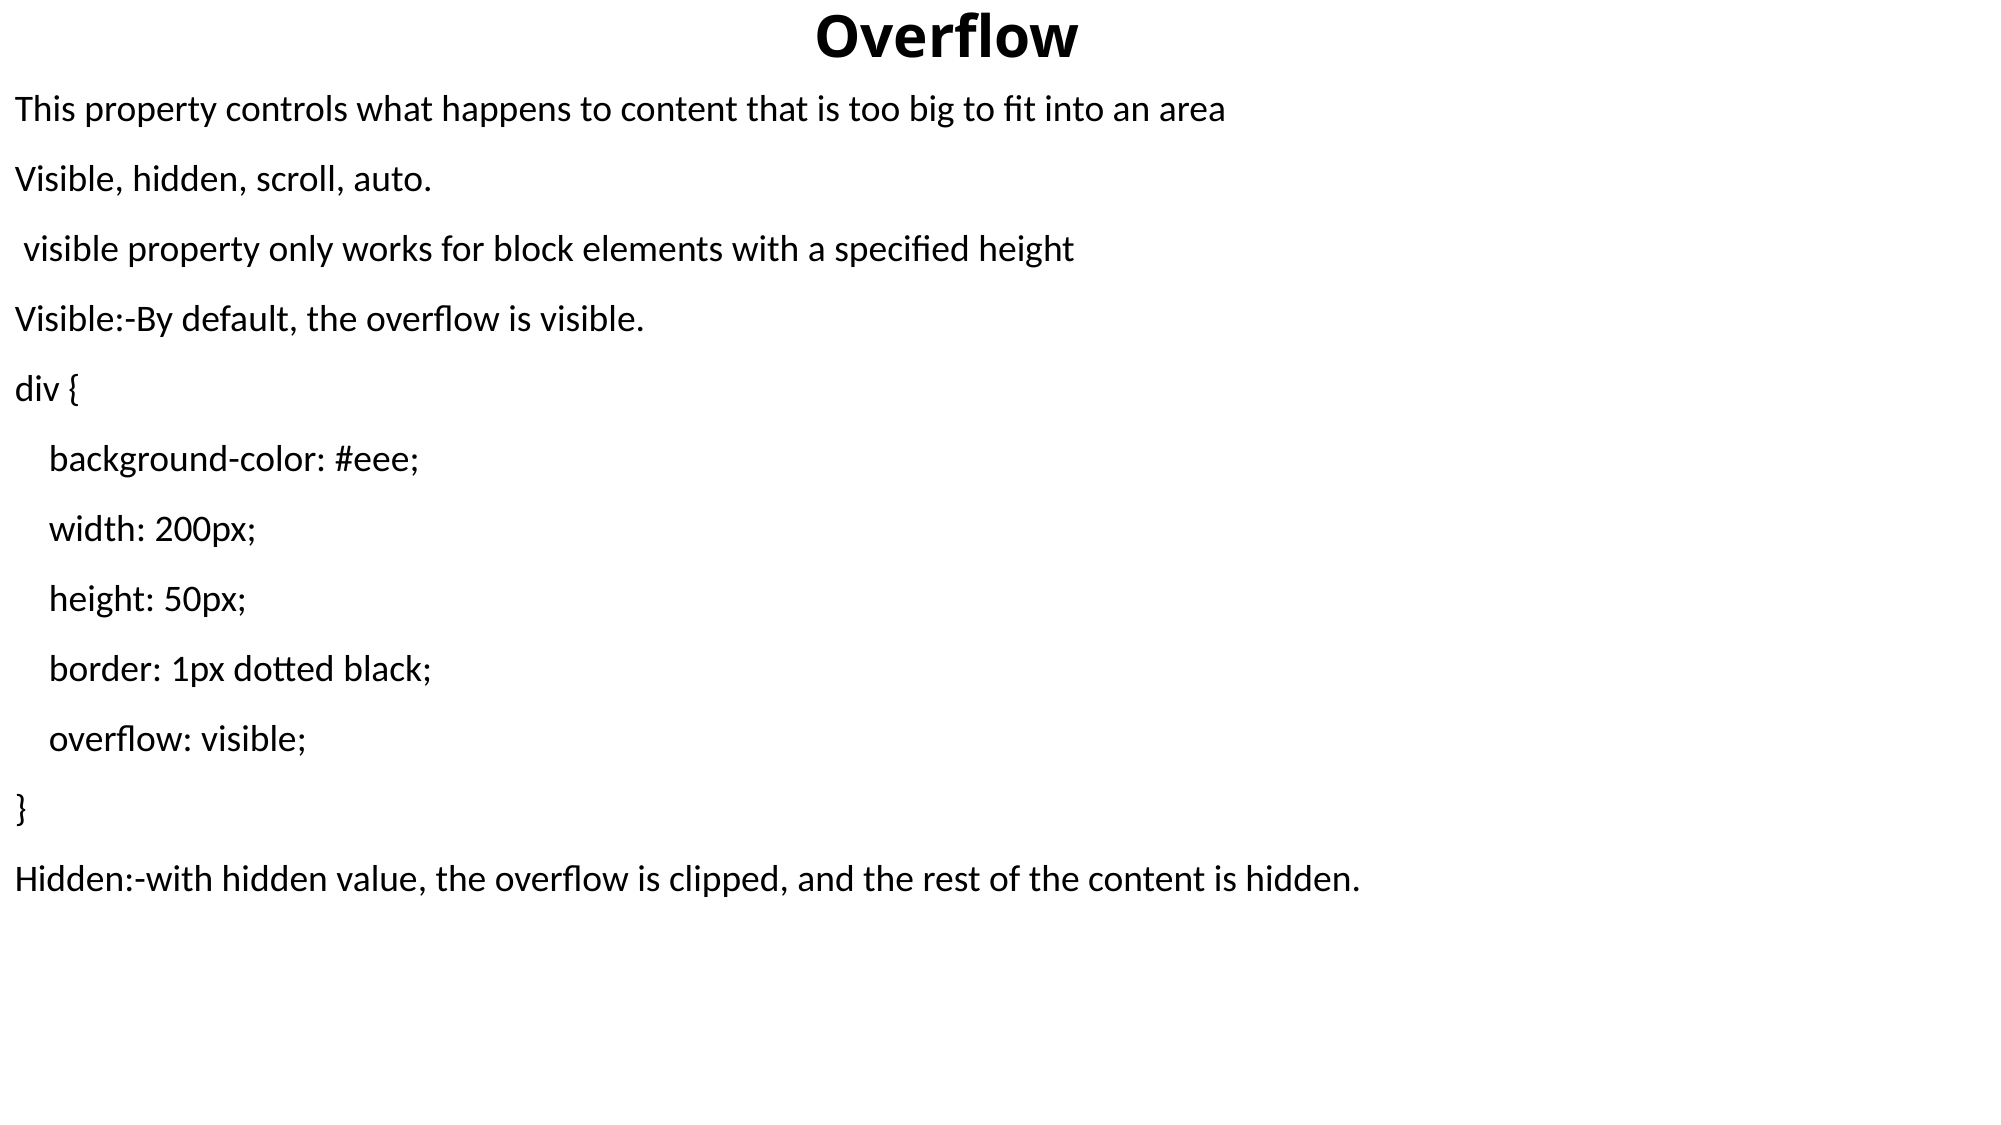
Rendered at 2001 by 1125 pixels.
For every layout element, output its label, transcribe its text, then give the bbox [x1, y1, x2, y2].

title Overflow [341, 0, 2000, 81]
list This property controls what happens to content that is too big to fit into an area Visible, hidden, scroll, auto. visible property only works for block elements with a specified height Visible:-By default, the overflow is visible. div { background-color: #eee; width: 200px; height: 50px; border: 1px dotted black; overflow: visible; } Hidden:-with hidden value, the overflow is clipped, and the rest of the content is hidden. [0, 81, 2000, 1125]
